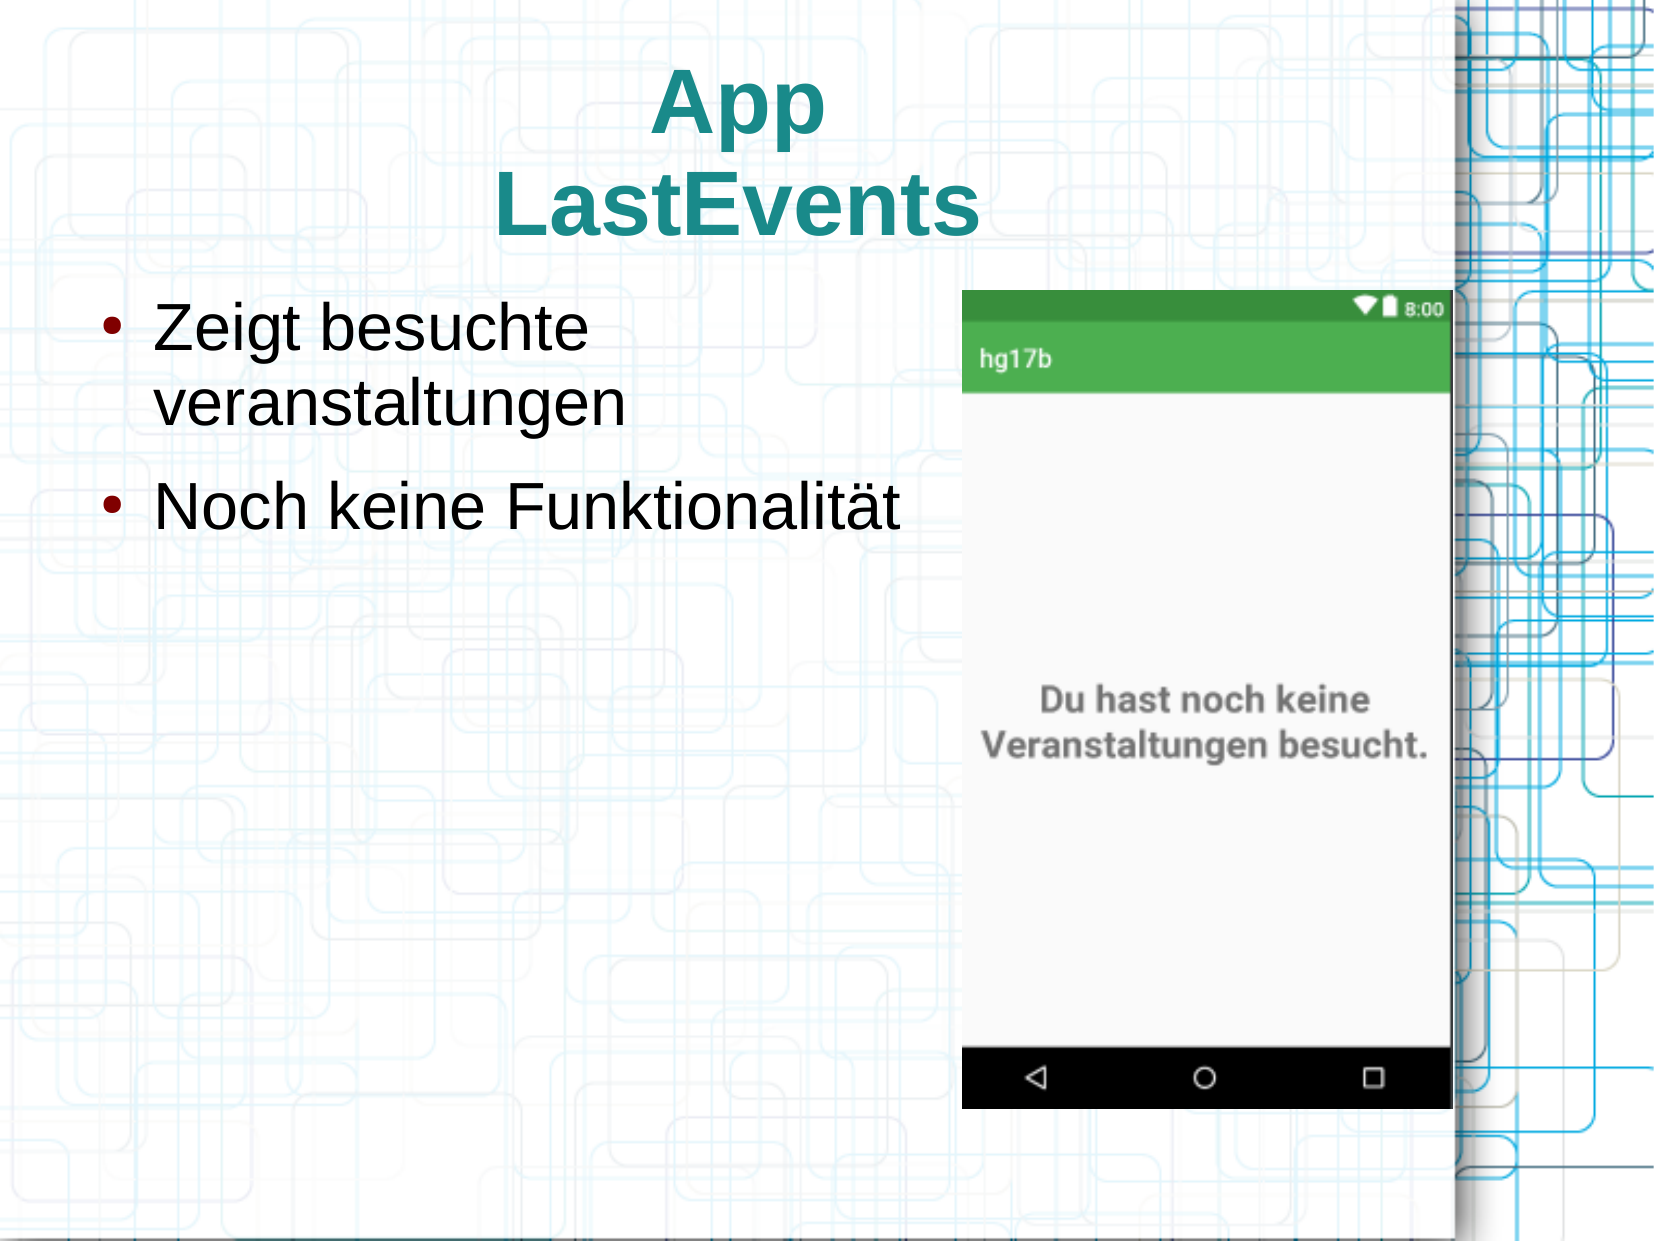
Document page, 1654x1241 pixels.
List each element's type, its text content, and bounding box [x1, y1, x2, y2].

list Zeigt besuchte veranstaltungen Noch keine Funktionalität [82, 290, 962, 1109]
title App LastEvents [59, 49, 1418, 257]
picture [0, 0, 1654, 1241]
